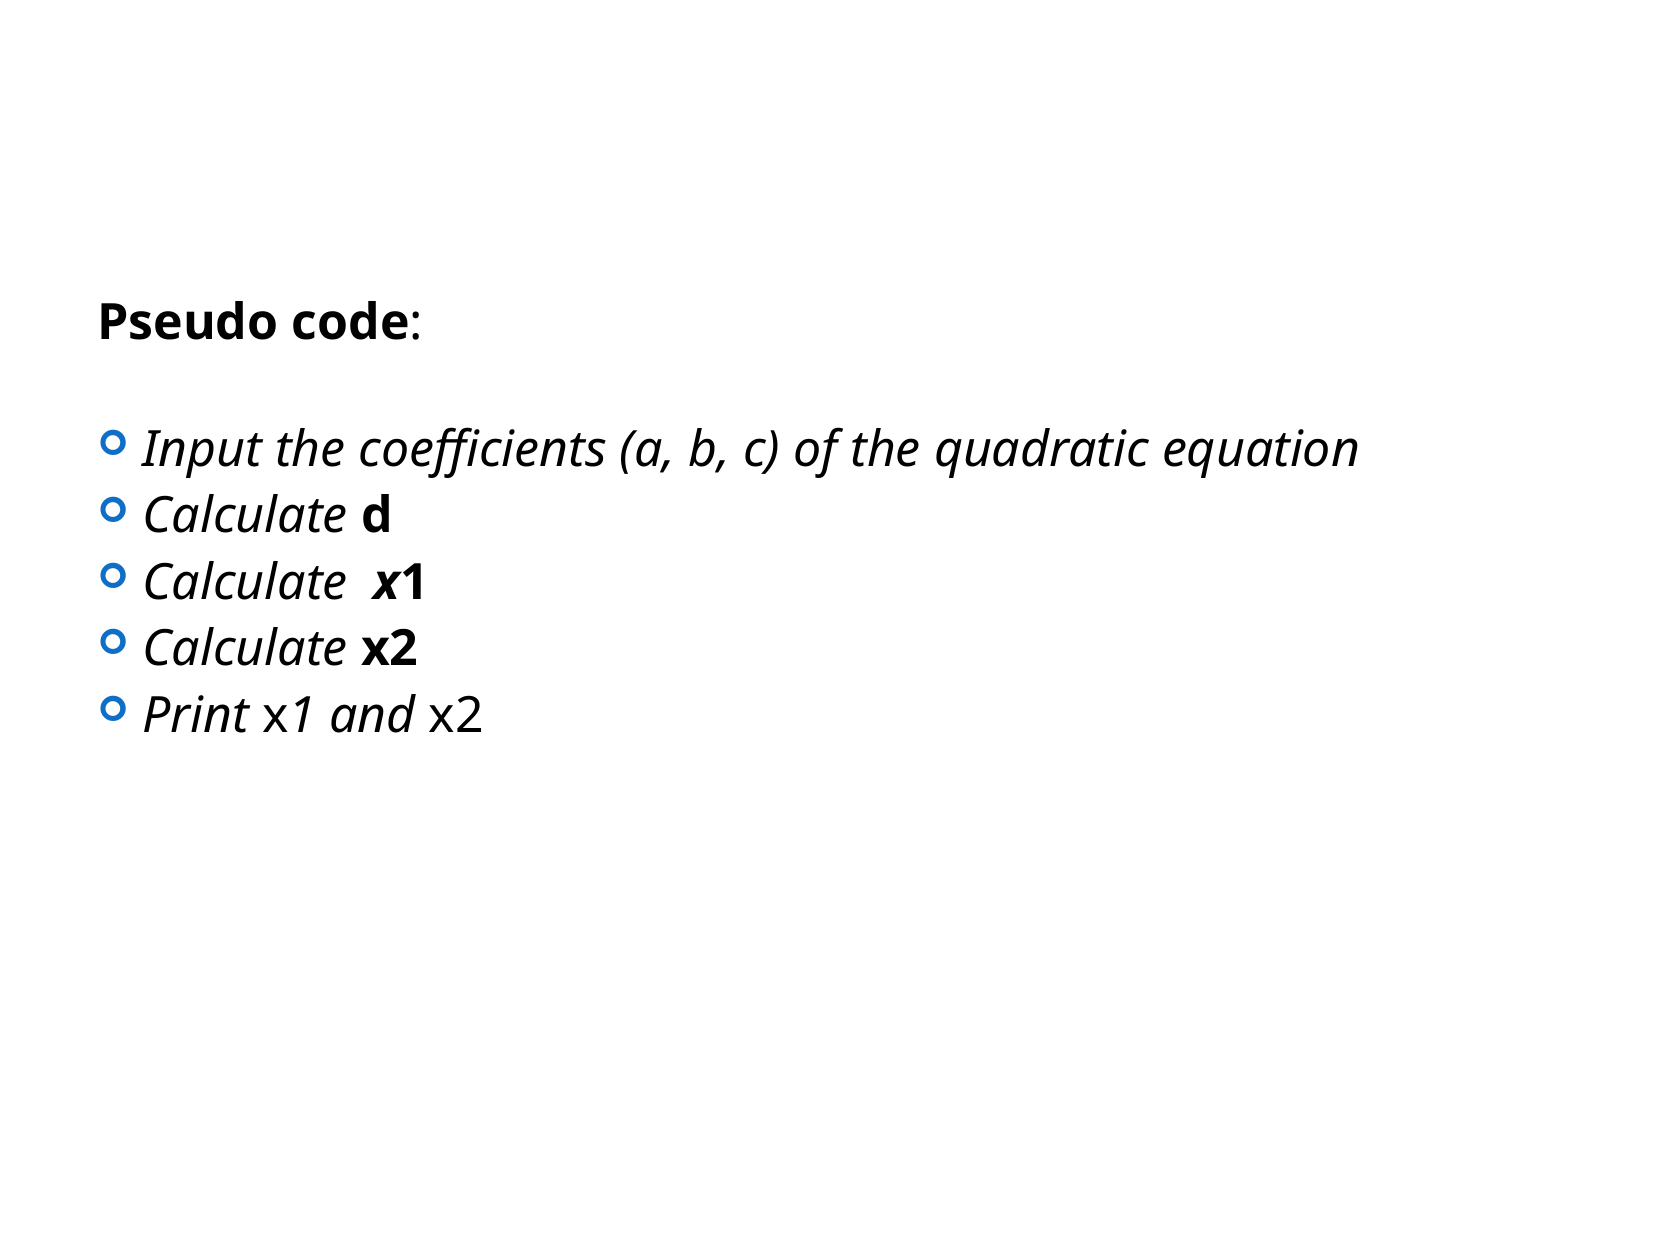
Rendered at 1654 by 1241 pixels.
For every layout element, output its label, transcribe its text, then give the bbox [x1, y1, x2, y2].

list Pseudo code: Input the coefficients (a, b, c) of the quadratic equation Calculate d Calculate x1 Calculate x2 Print x1 and x2 [82, 289, 1433, 1171]
